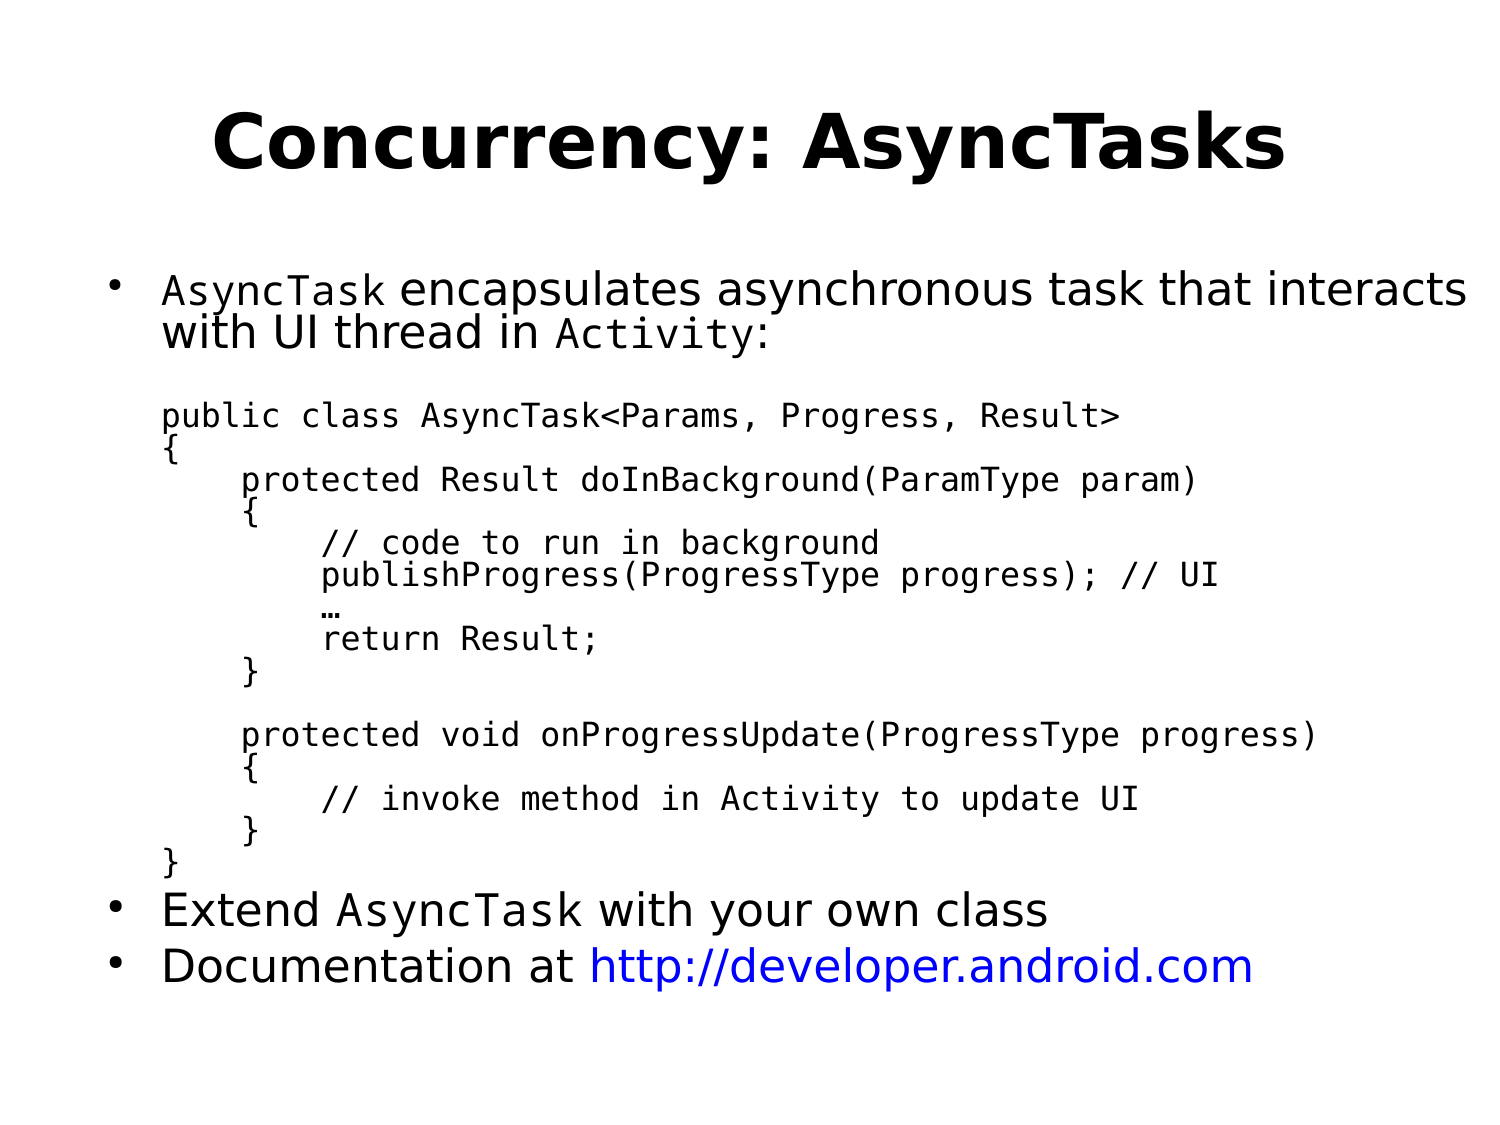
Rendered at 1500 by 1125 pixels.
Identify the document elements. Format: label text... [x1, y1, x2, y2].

list AsyncTask encapsulates asynchronous task that interacts with UI thread in Activity: public class AsyncTask<Params, Progress, Result> { protected Result doInBackground(ParamType param) { // code to run in background publishProgress(ProgressType progress); // UI … return Result; } protected void onProgressUpdate(ProgressType progress) { // invoke method in Activity to update UI } } Extend AsyncTask with your own class Documentation at http://developer.android.com [75, 262, 1500, 1091]
title Concurrency: AsyncTasks [75, 45, 1426, 233]
